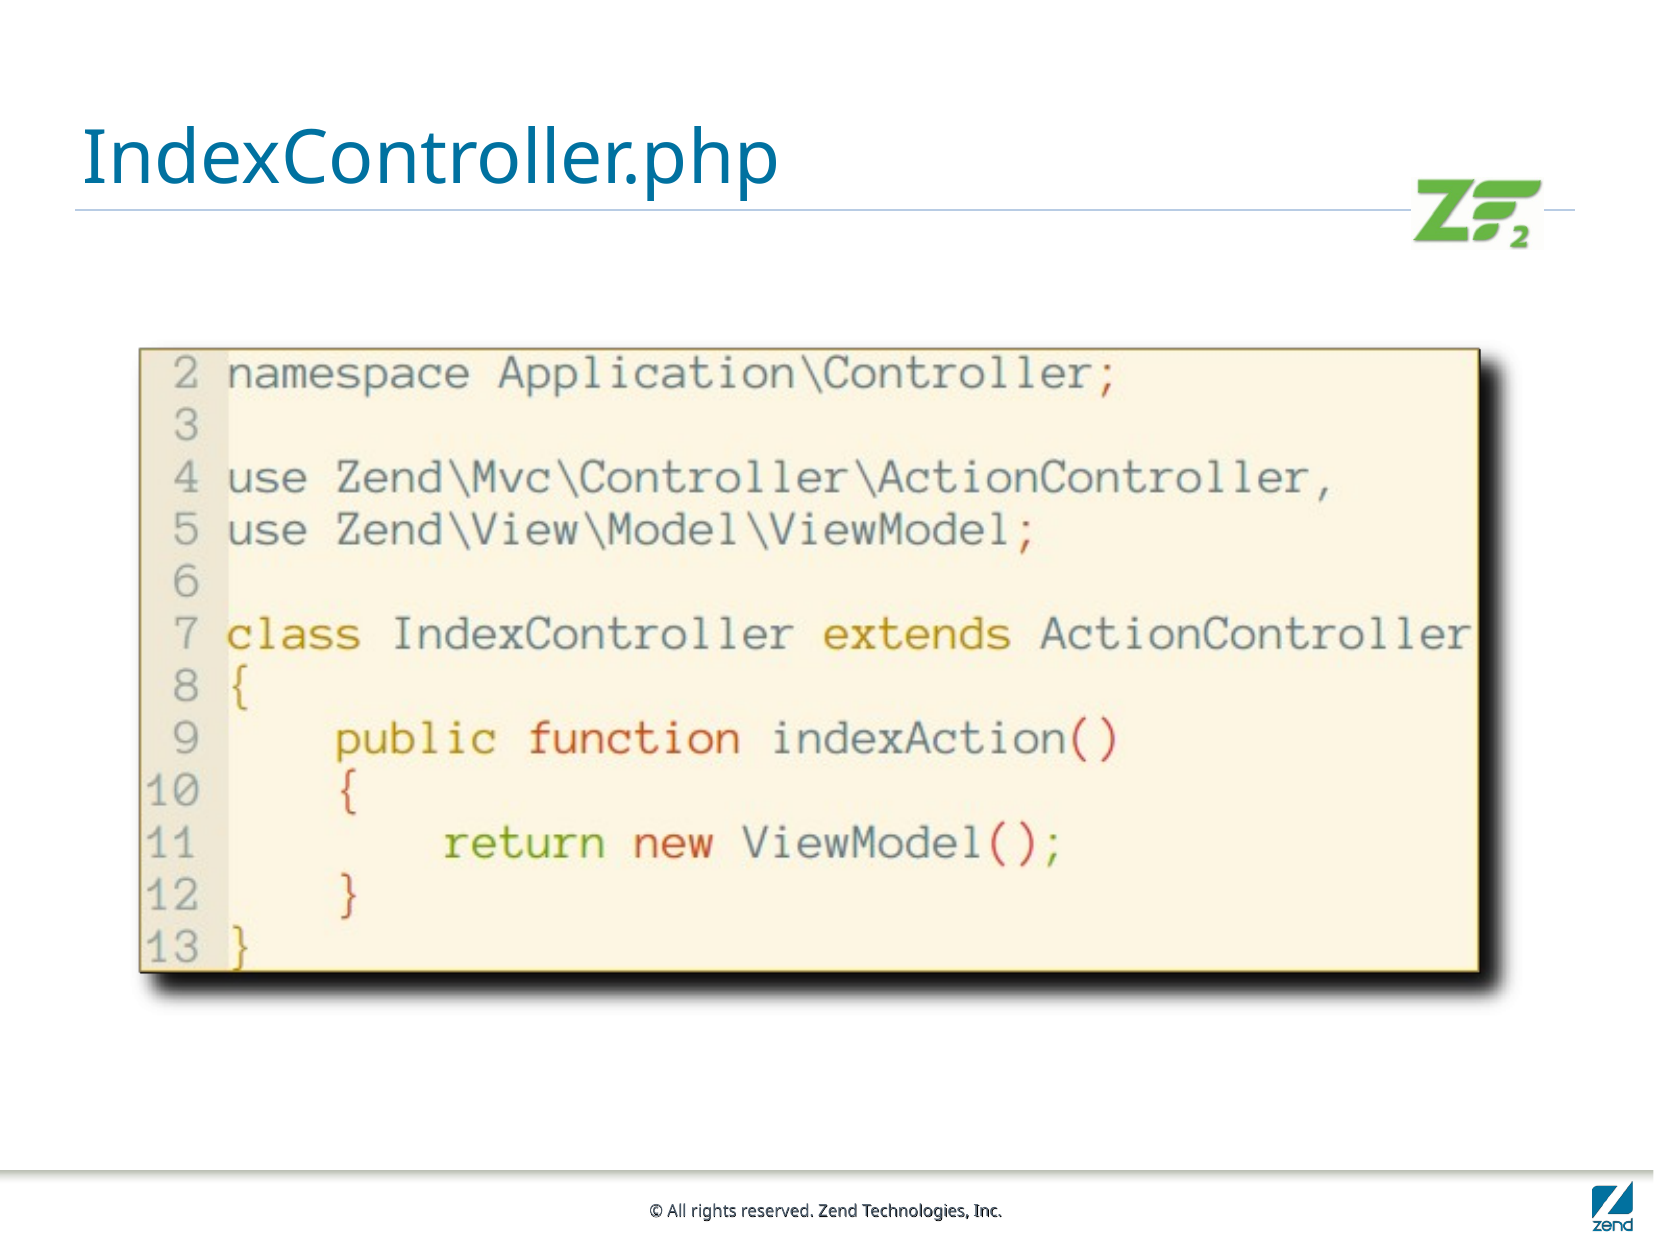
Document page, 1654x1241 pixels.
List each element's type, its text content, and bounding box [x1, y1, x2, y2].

picture [125, 334, 1528, 1021]
picture [0, 1170, 1654, 1232]
title IndexController.php [82, 17, 1571, 206]
picture [1411, 177, 1544, 250]
